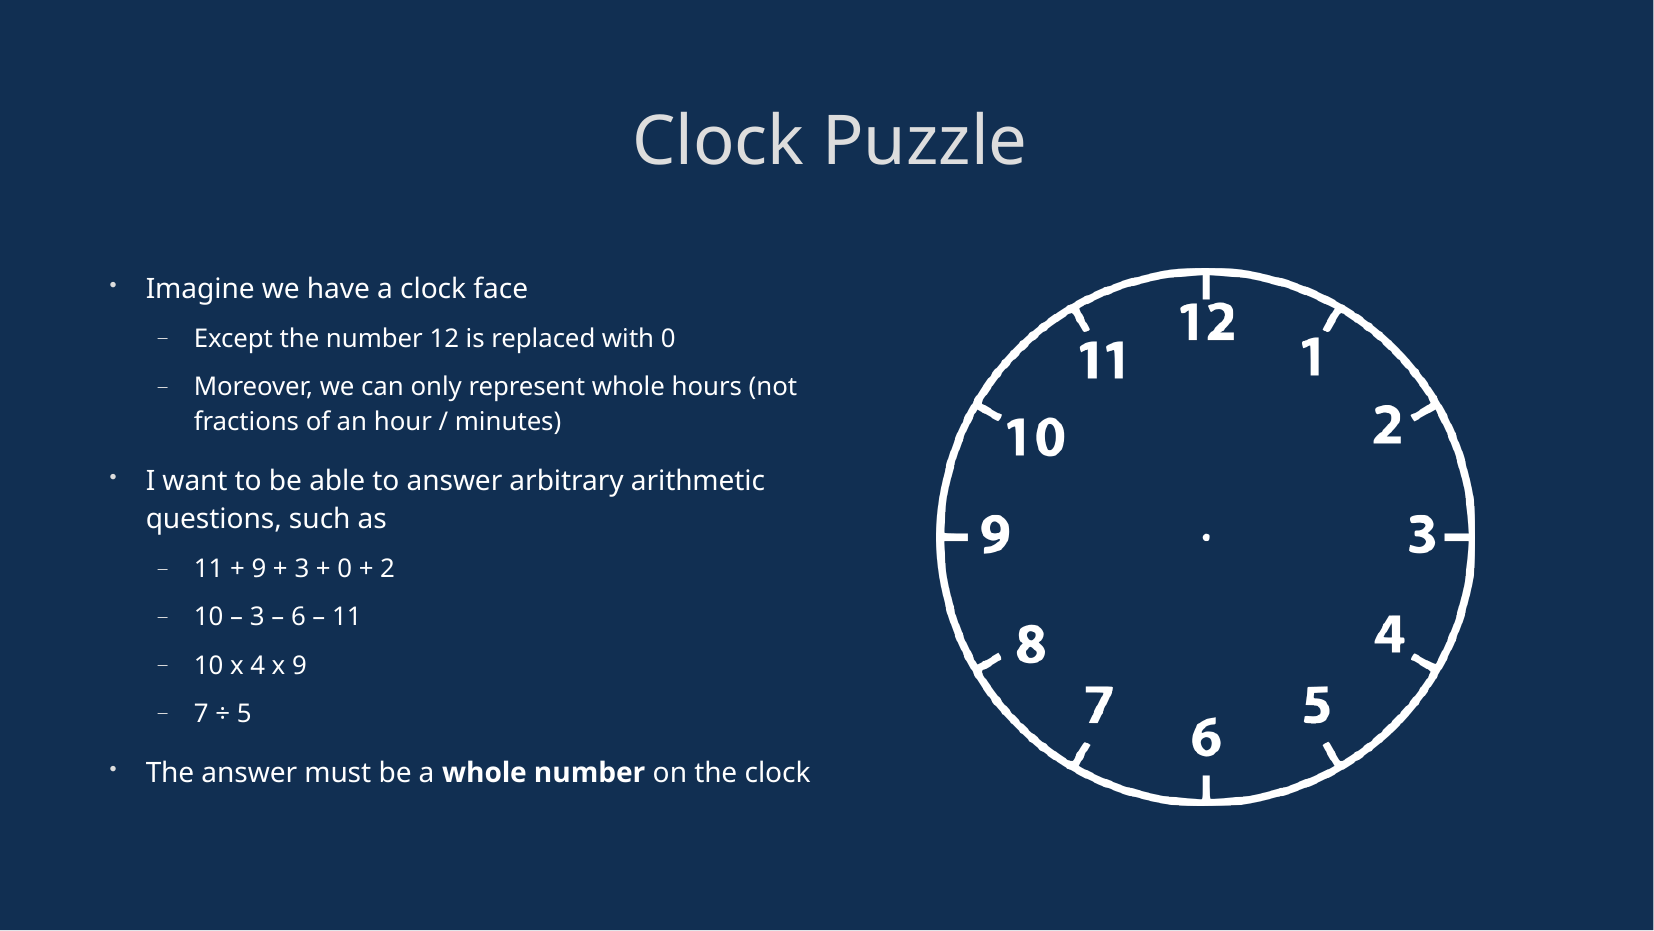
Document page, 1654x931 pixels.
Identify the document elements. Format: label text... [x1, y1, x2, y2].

list Imagine we have a clock face Except the number 12 is replaced with 0 Moreover, we can only represent whole hours (not fractions of an hour / minutes) I want to be able to answer arbitrary arithmetic questions, such as 11 + 9 + 3 + 0 + 2 10 – 3 – 6 – 11 10 x 4 x 9 7 ÷ 5 The answer must be a whole number on the clock [97, 268, 813, 806]
title Clock Puzzle [97, 56, 1563, 220]
picture [936, 268, 1475, 806]
